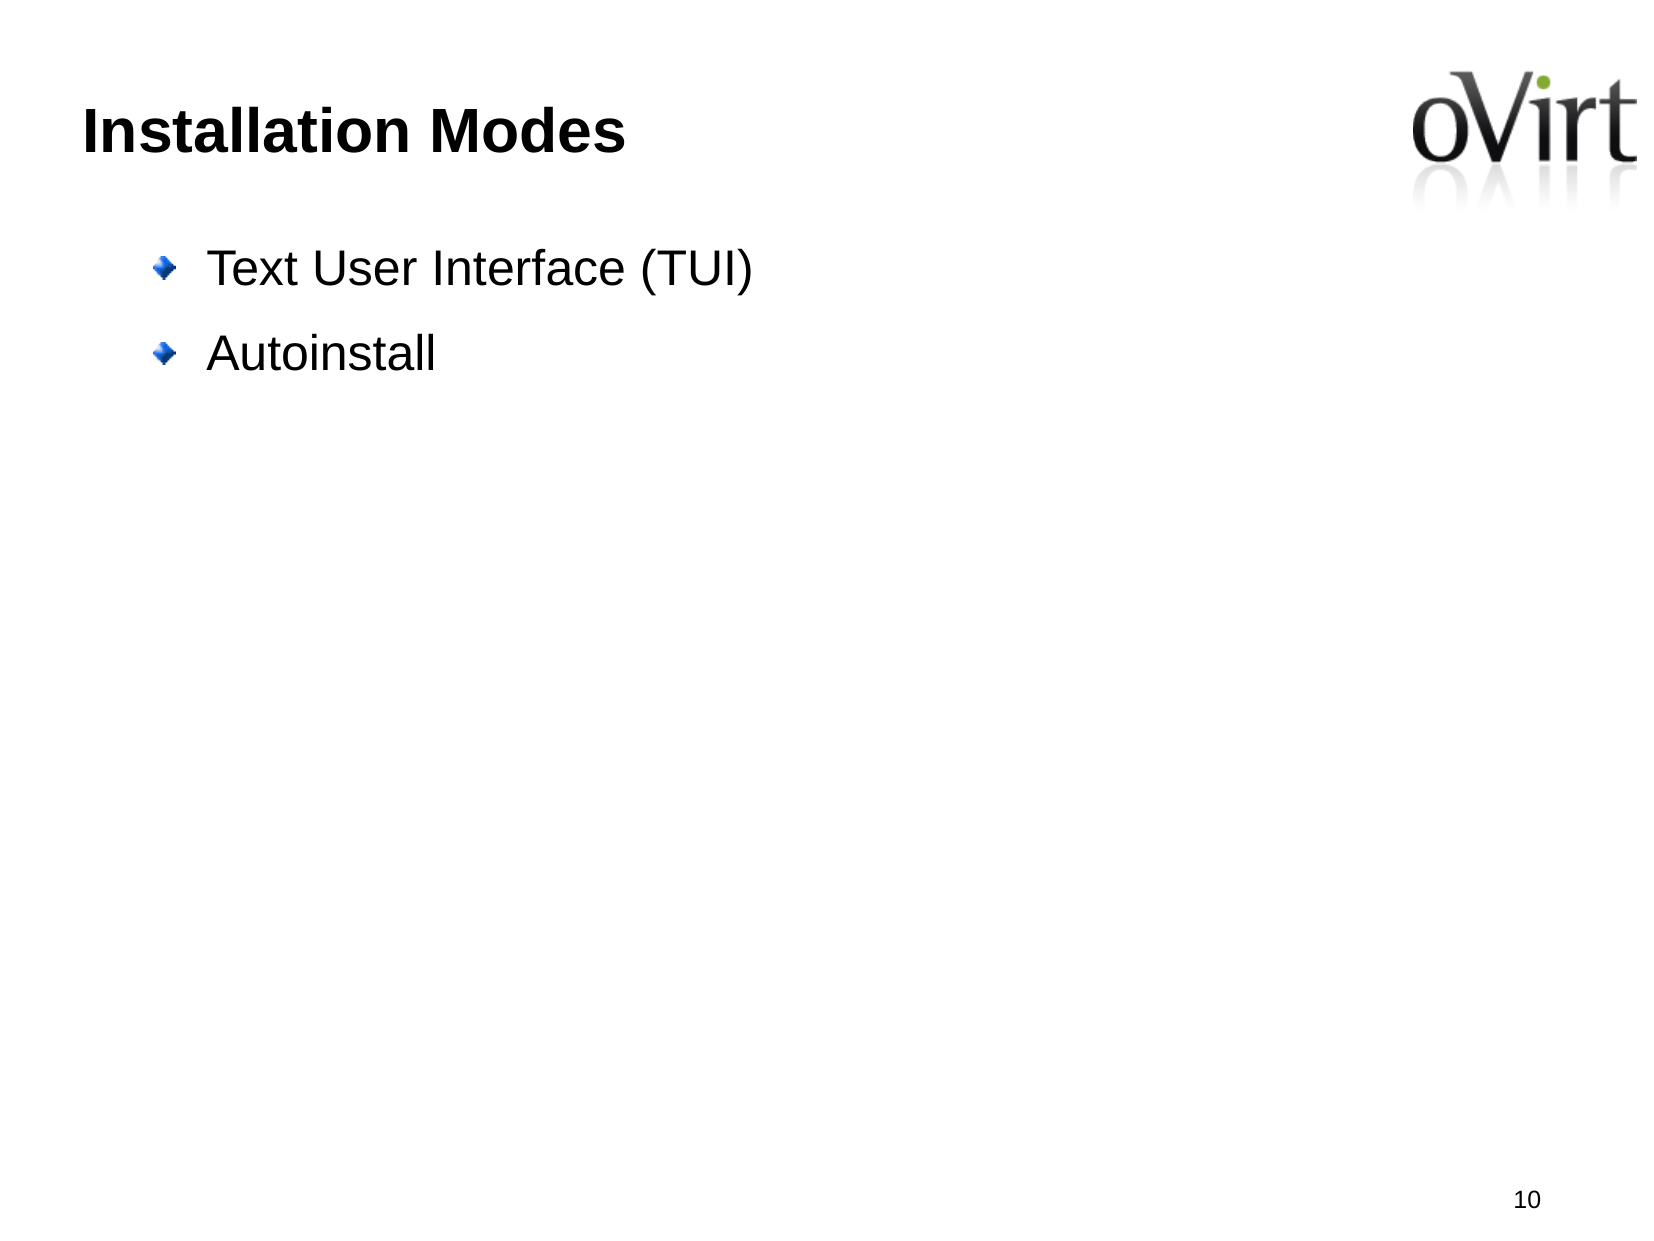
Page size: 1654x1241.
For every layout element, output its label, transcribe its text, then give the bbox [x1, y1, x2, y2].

list Text User Interface (TUI) Autoinstall [135, 154, 1606, 949]
title Installation Modes [82, 37, 1303, 226]
picture [1413, 63, 1637, 212]
